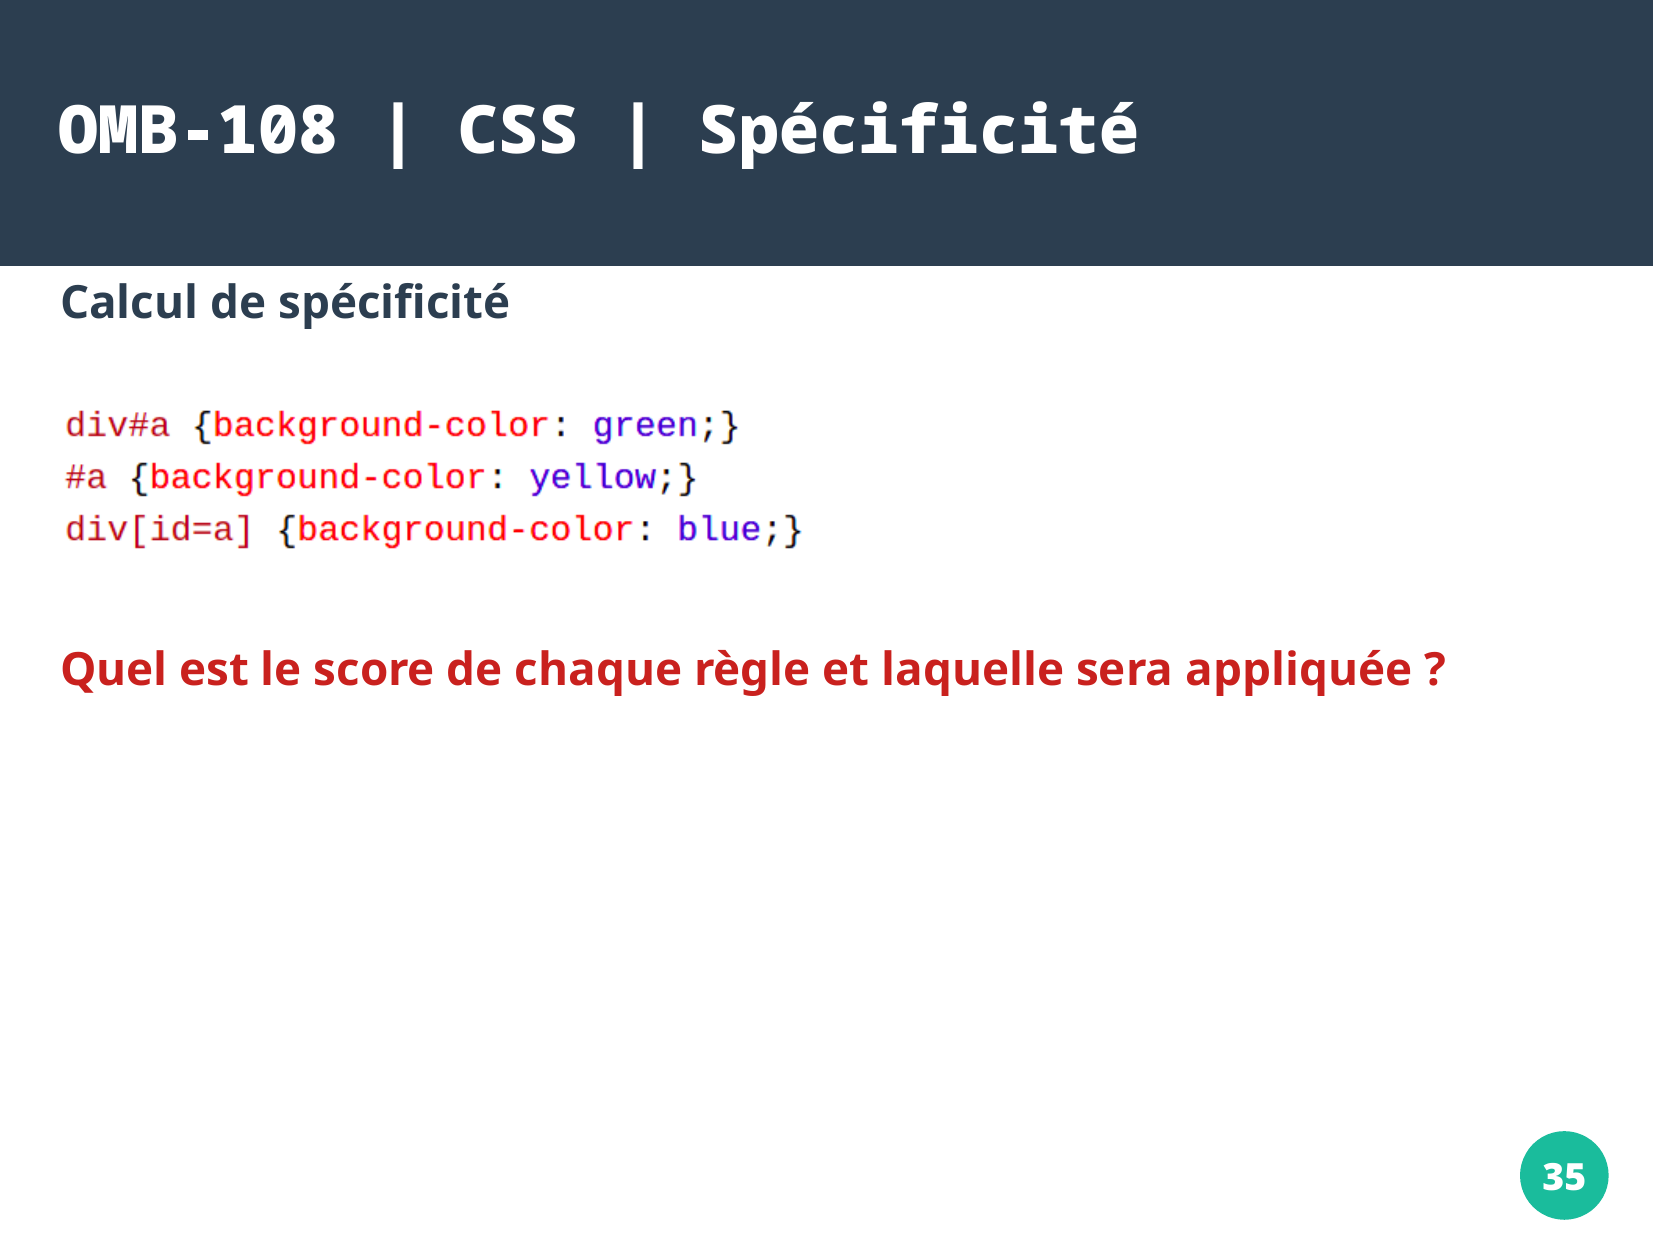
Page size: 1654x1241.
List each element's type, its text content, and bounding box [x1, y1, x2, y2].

list Calcul de spécificité Quel est le score de chaque règle et laquelle sera appliquée ? div#a 1 + 100 #a 100 div[id=a] 1 + 10 [60, 270, 1636, 1231]
title OMB-108 | CSS | Spécificité [58, 49, 1594, 207]
picture [45, 389, 814, 561]
